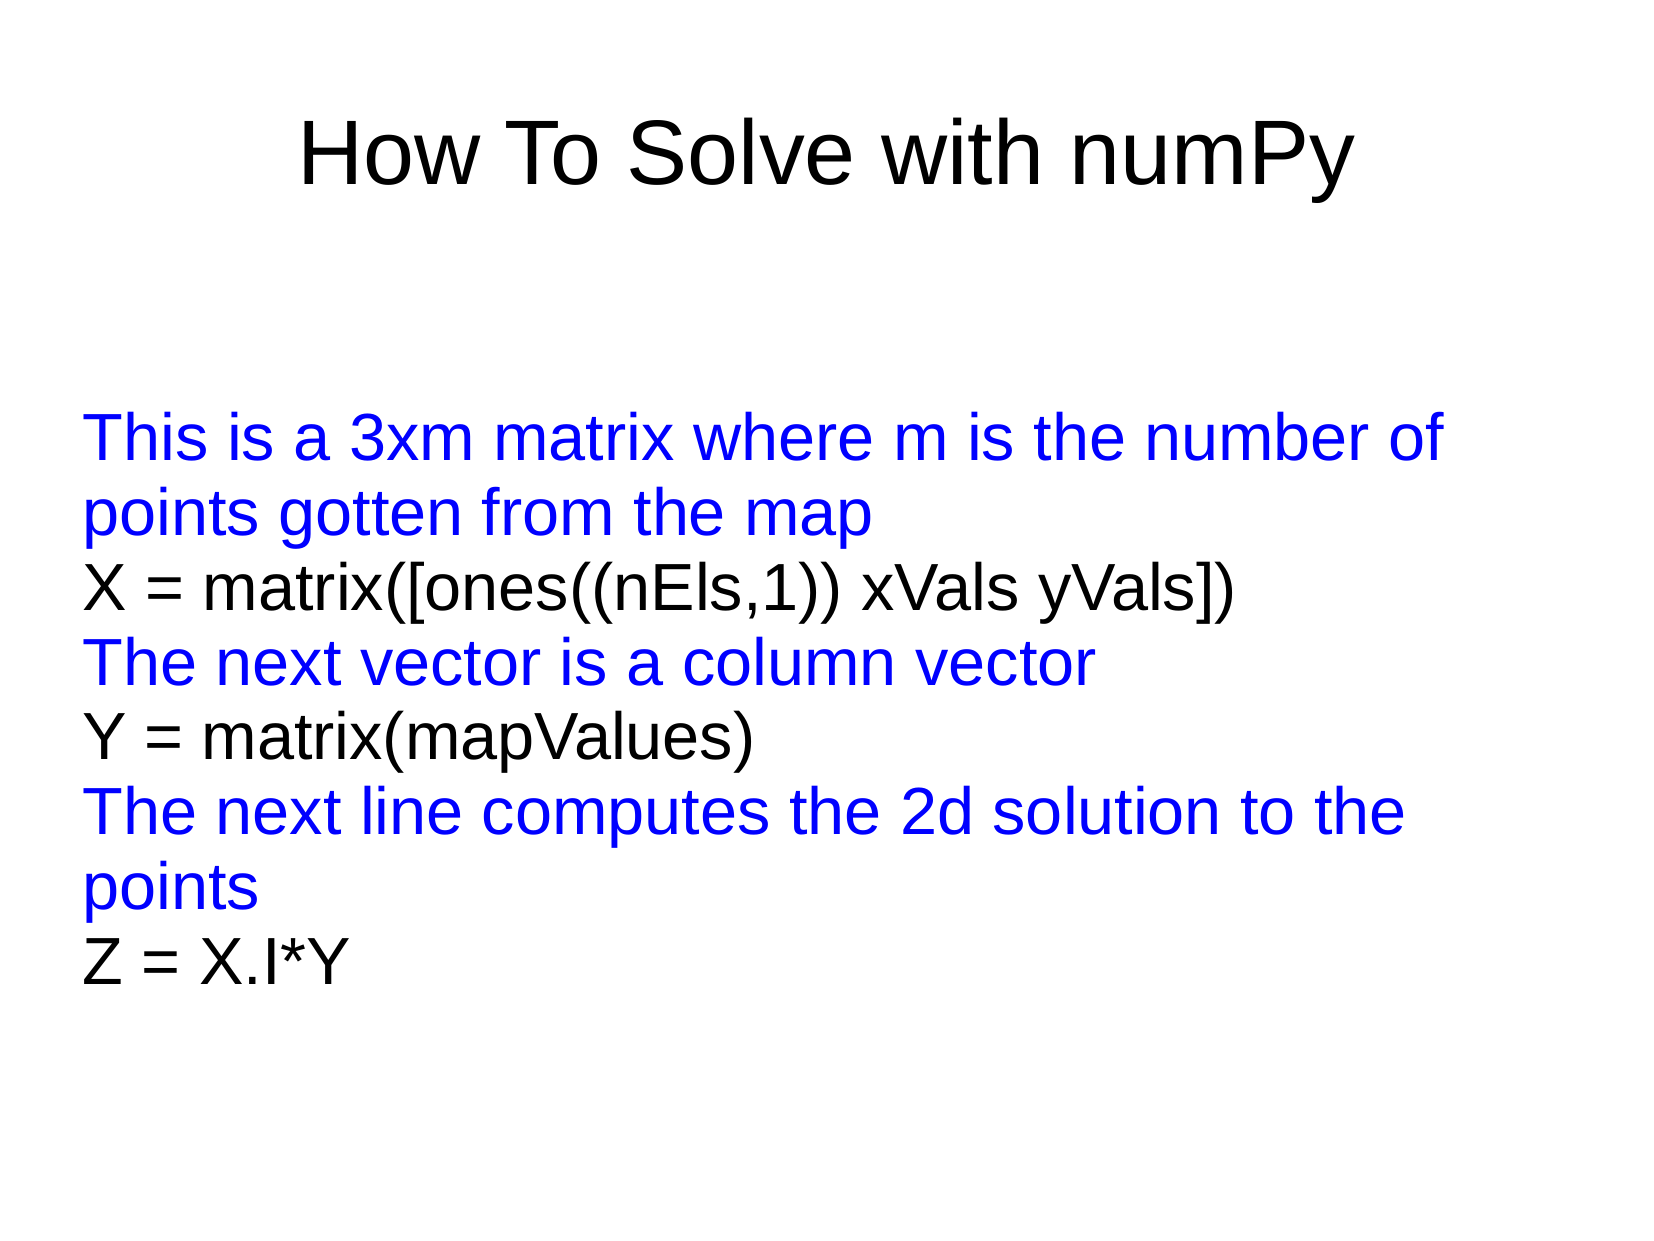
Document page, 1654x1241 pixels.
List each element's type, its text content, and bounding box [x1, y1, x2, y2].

subtitle This is a 3xm matrix where m is the number of points gotten from the map X = matrix([ones((nEls,1)) xVals yVals]) The next vector is a column vector Y = matrix(mapValues) The next line computes the 2d solution to the points Z = X.I*Y [82, 297, 1571, 1102]
title How To Solve with numPy [82, 56, 1571, 250]
